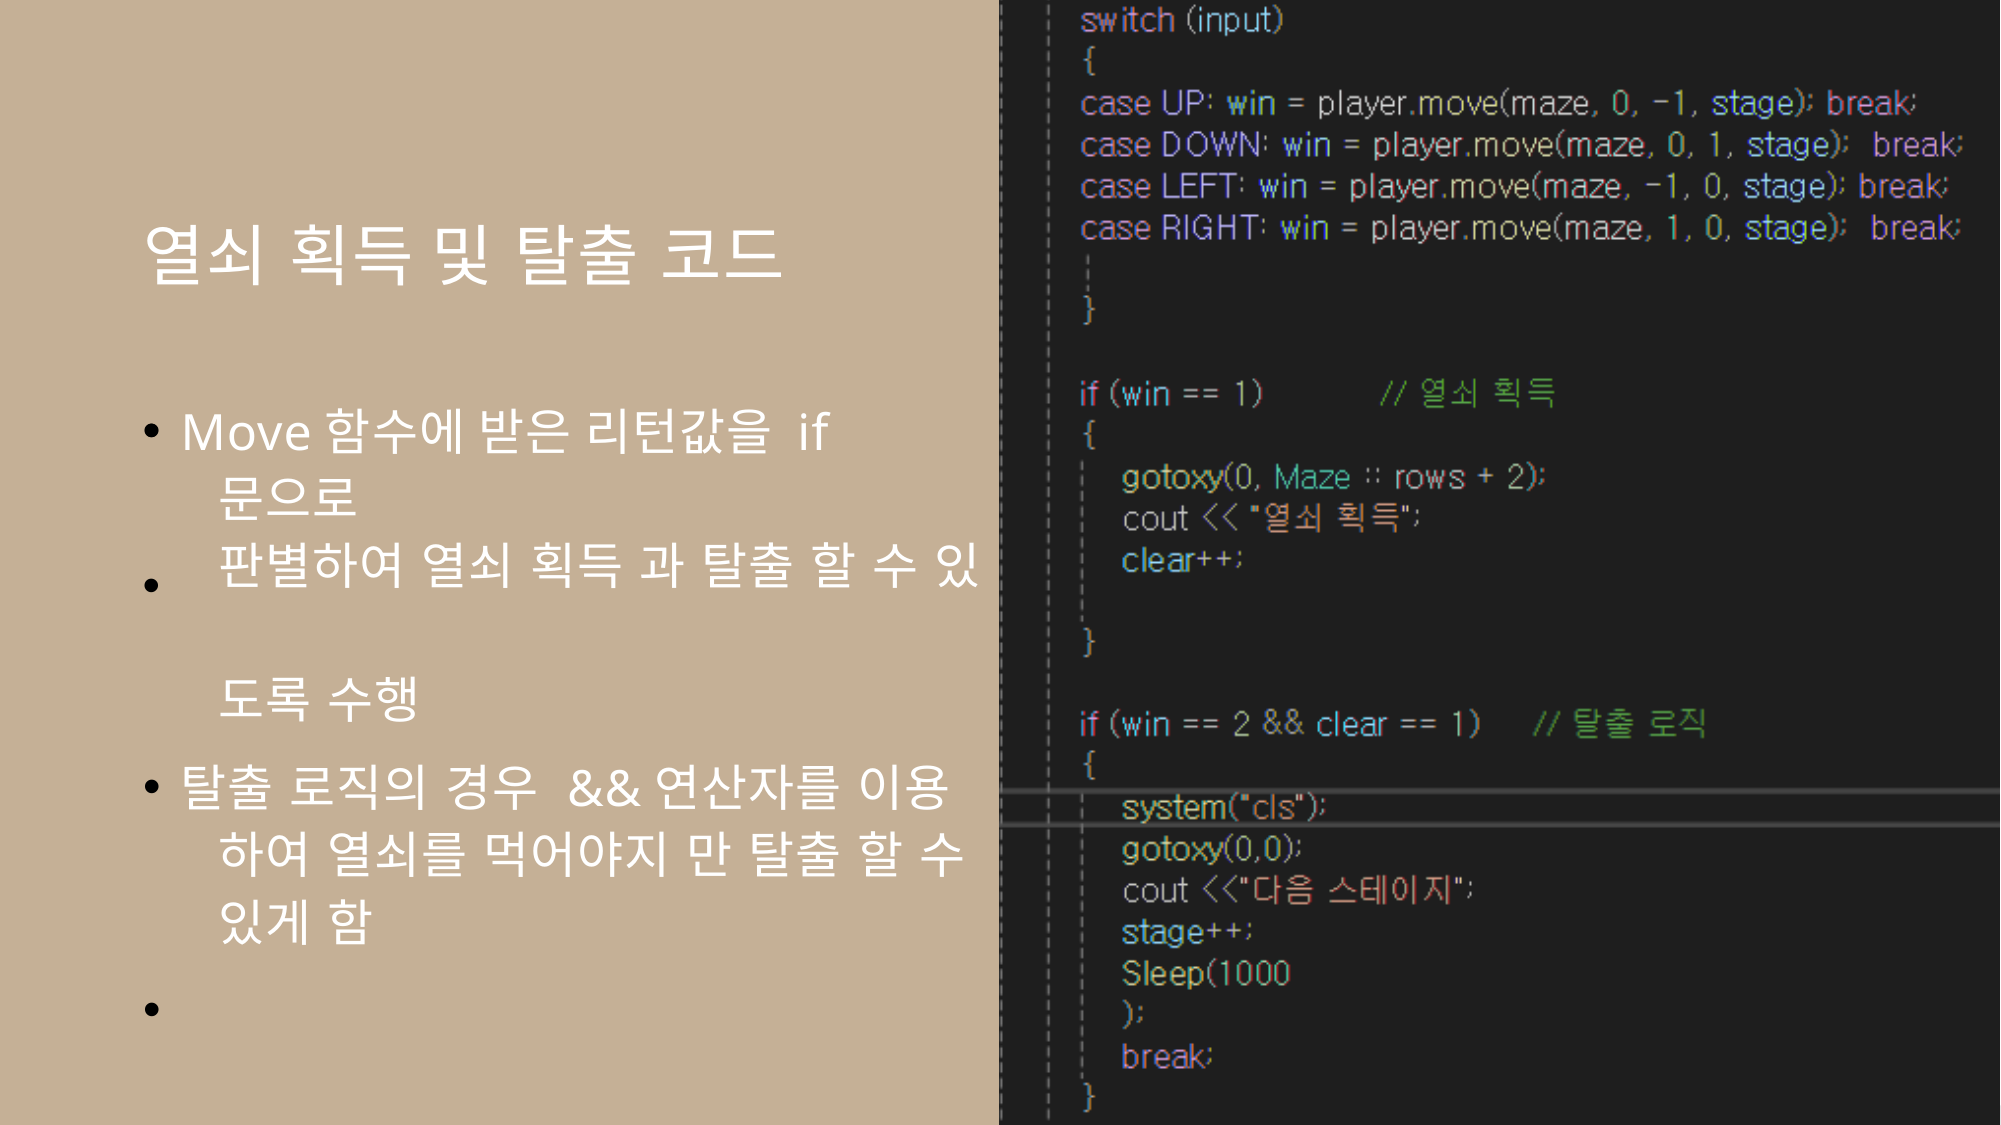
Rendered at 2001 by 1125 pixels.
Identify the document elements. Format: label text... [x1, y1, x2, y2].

picture [999, 0, 2000, 1125]
title 열쇠 획득 및 탈출 코드 [125, 125, 999, 374]
text_box Move함수에 받은 리턴값을 if문으로 판별하여 열쇠 획득 과 탈출 할 수 있 도록​ 수행 탈출 로직의 경우 &&연산자를 이용 하여 열쇠를 먹어야지 만 탈출 할 수 있게 함​ [125, 375, 1001, 1000]
text_box [0, 0, 999, 1125]
